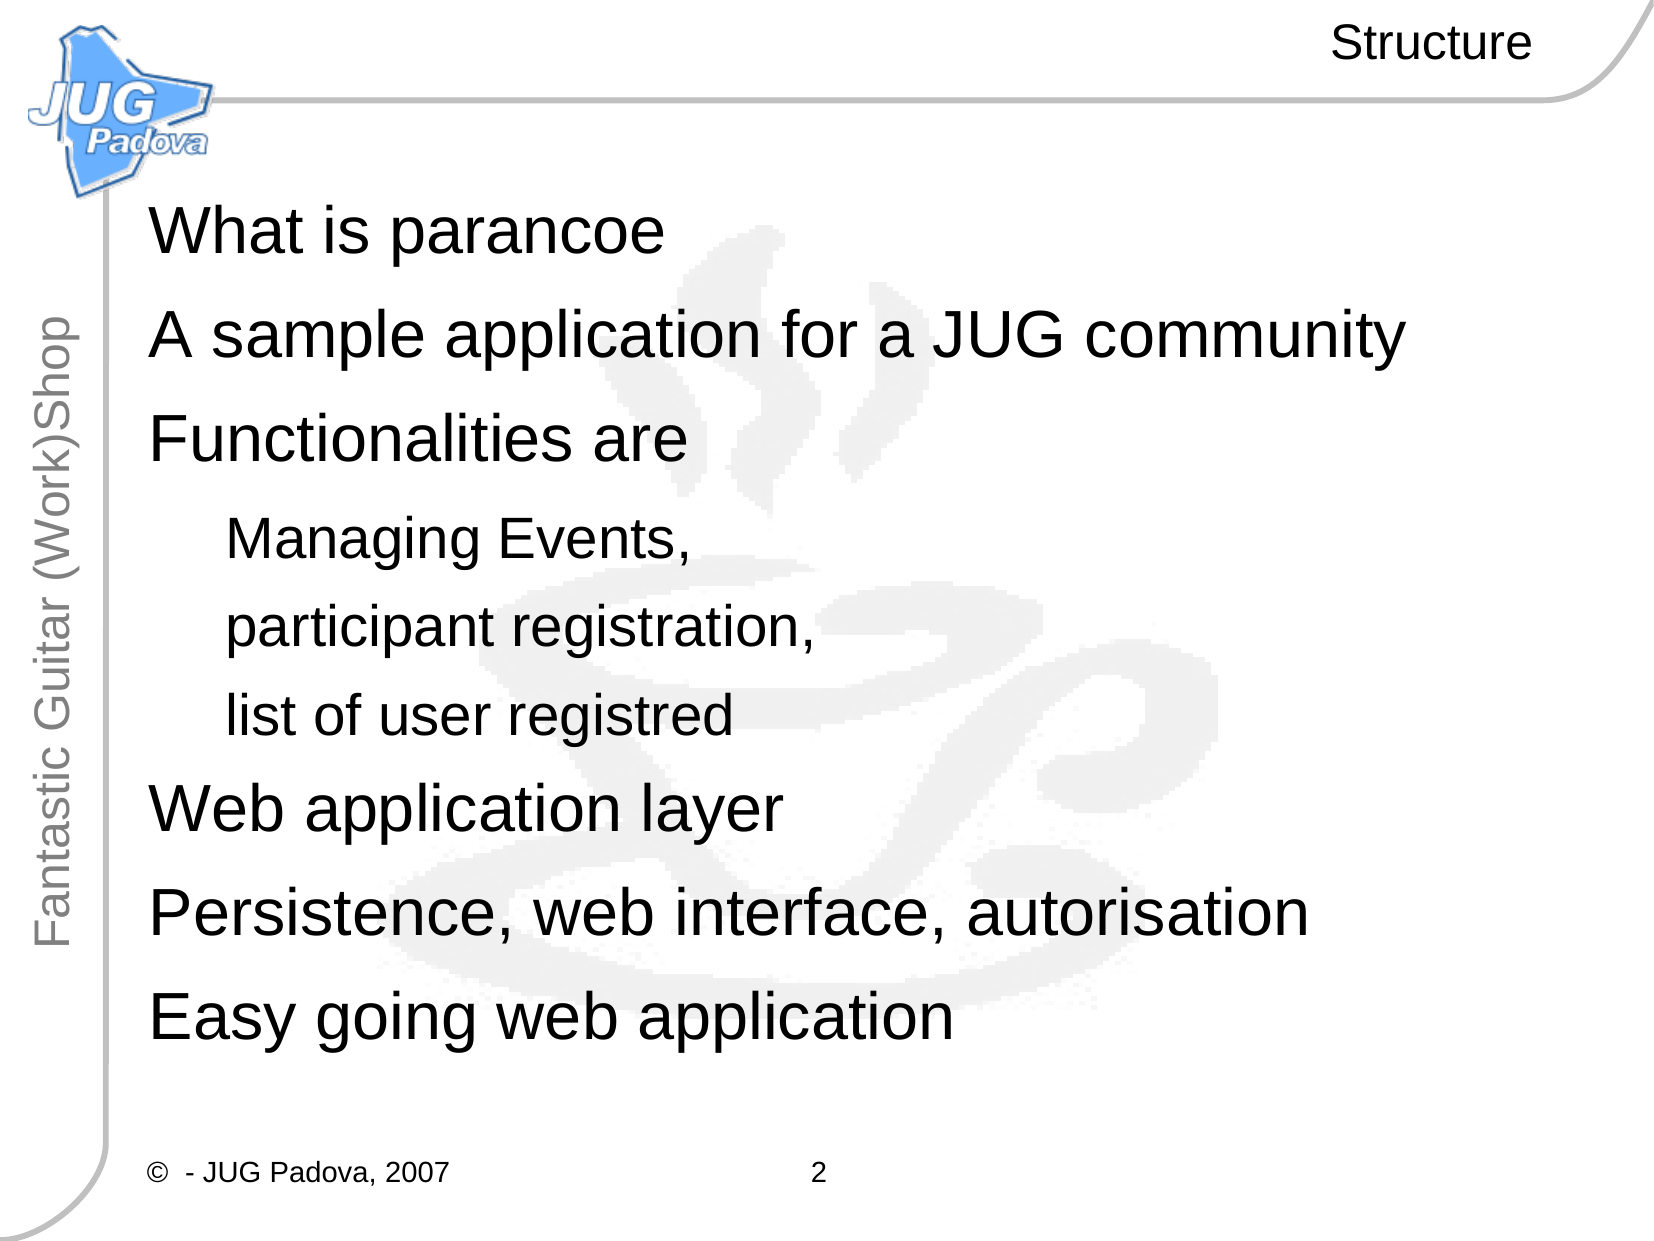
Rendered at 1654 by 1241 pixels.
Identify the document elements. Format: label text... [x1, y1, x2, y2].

picture [28, 25, 216, 200]
list What is parancoe A sample application for a JUG community Functionalities are Managing Events, participant registration, list of user registred Web application layer Persistence, web interface, autorisation Easy going web application [131, 120, 1591, 1126]
title Structure [292, 0, 1534, 89]
